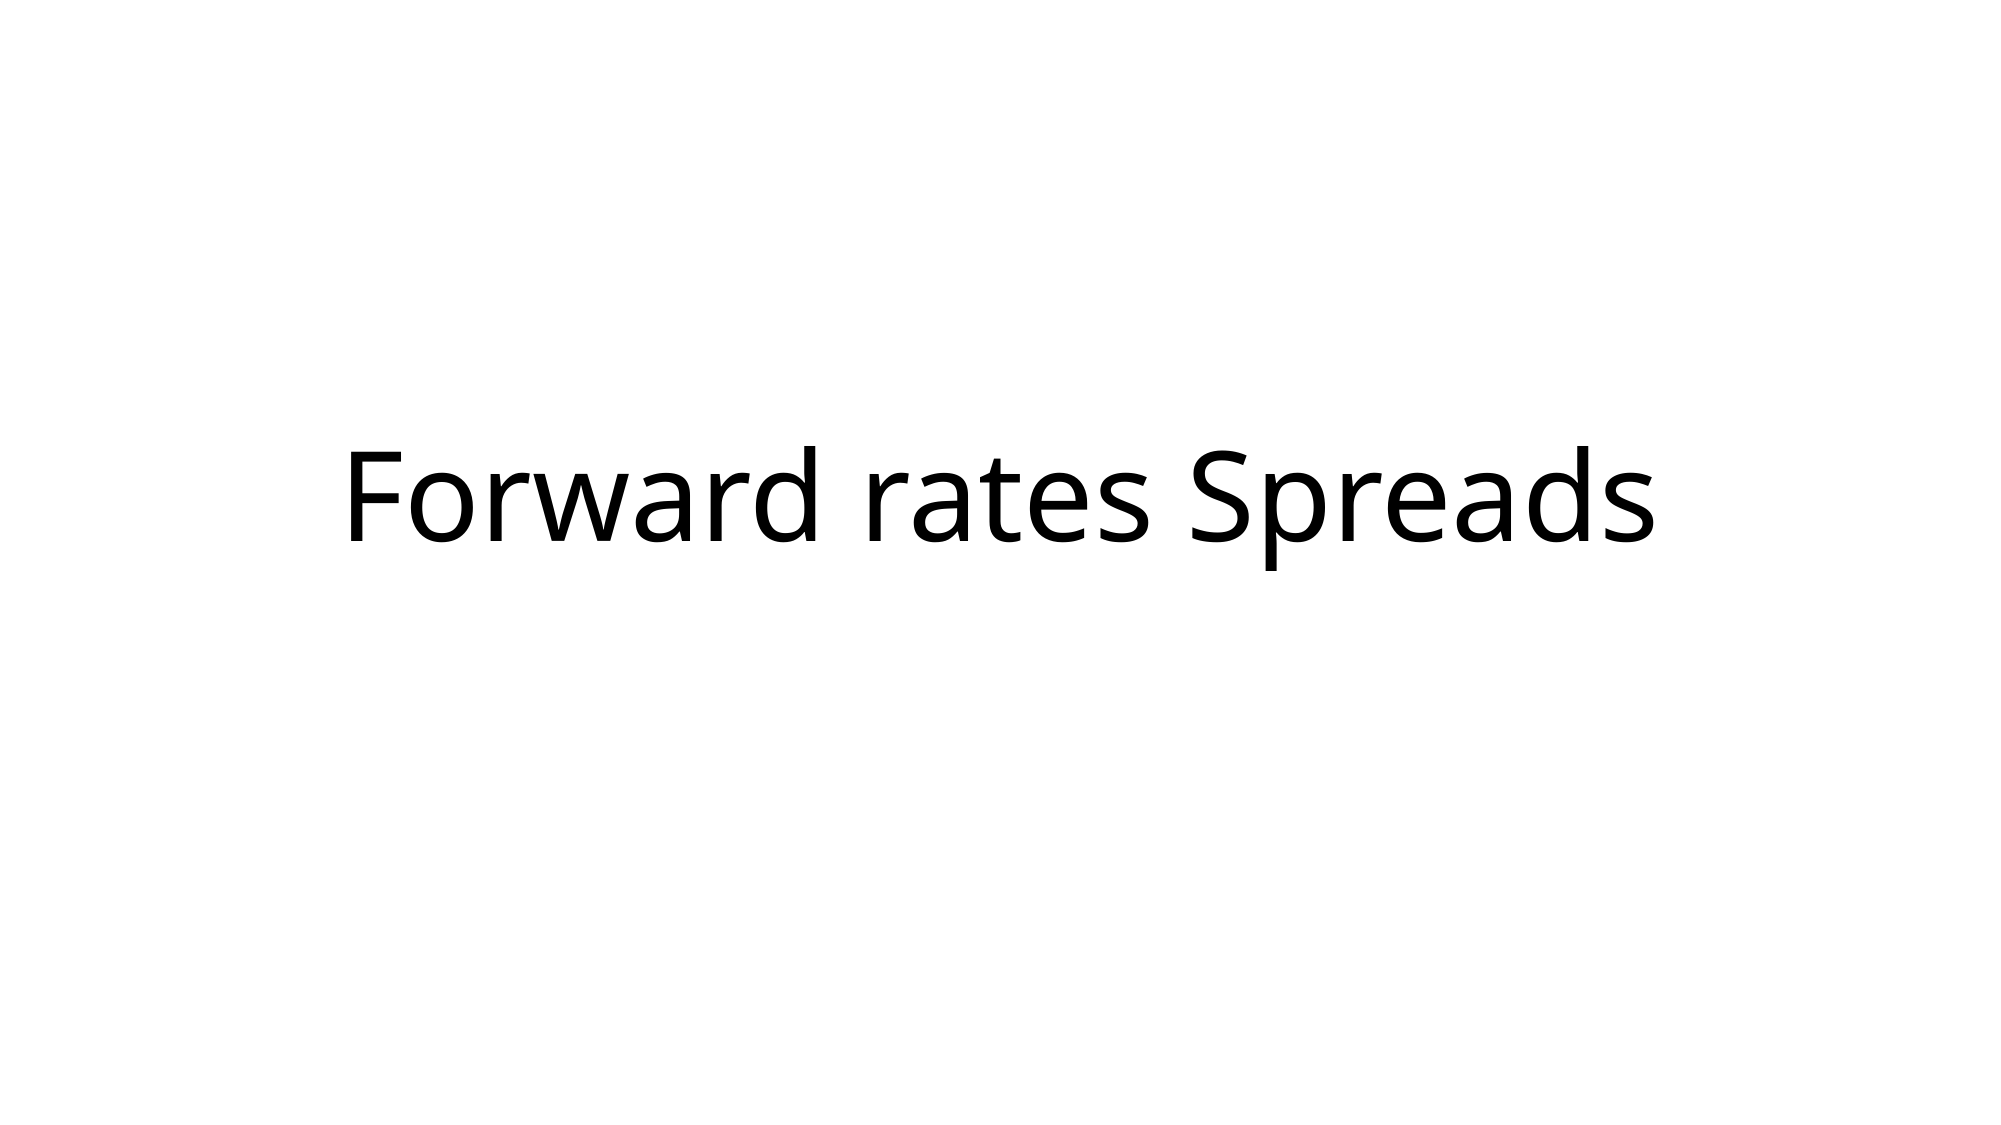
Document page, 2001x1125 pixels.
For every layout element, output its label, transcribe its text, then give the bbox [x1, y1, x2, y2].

title Forward rates Spreads [249, 184, 1750, 576]
